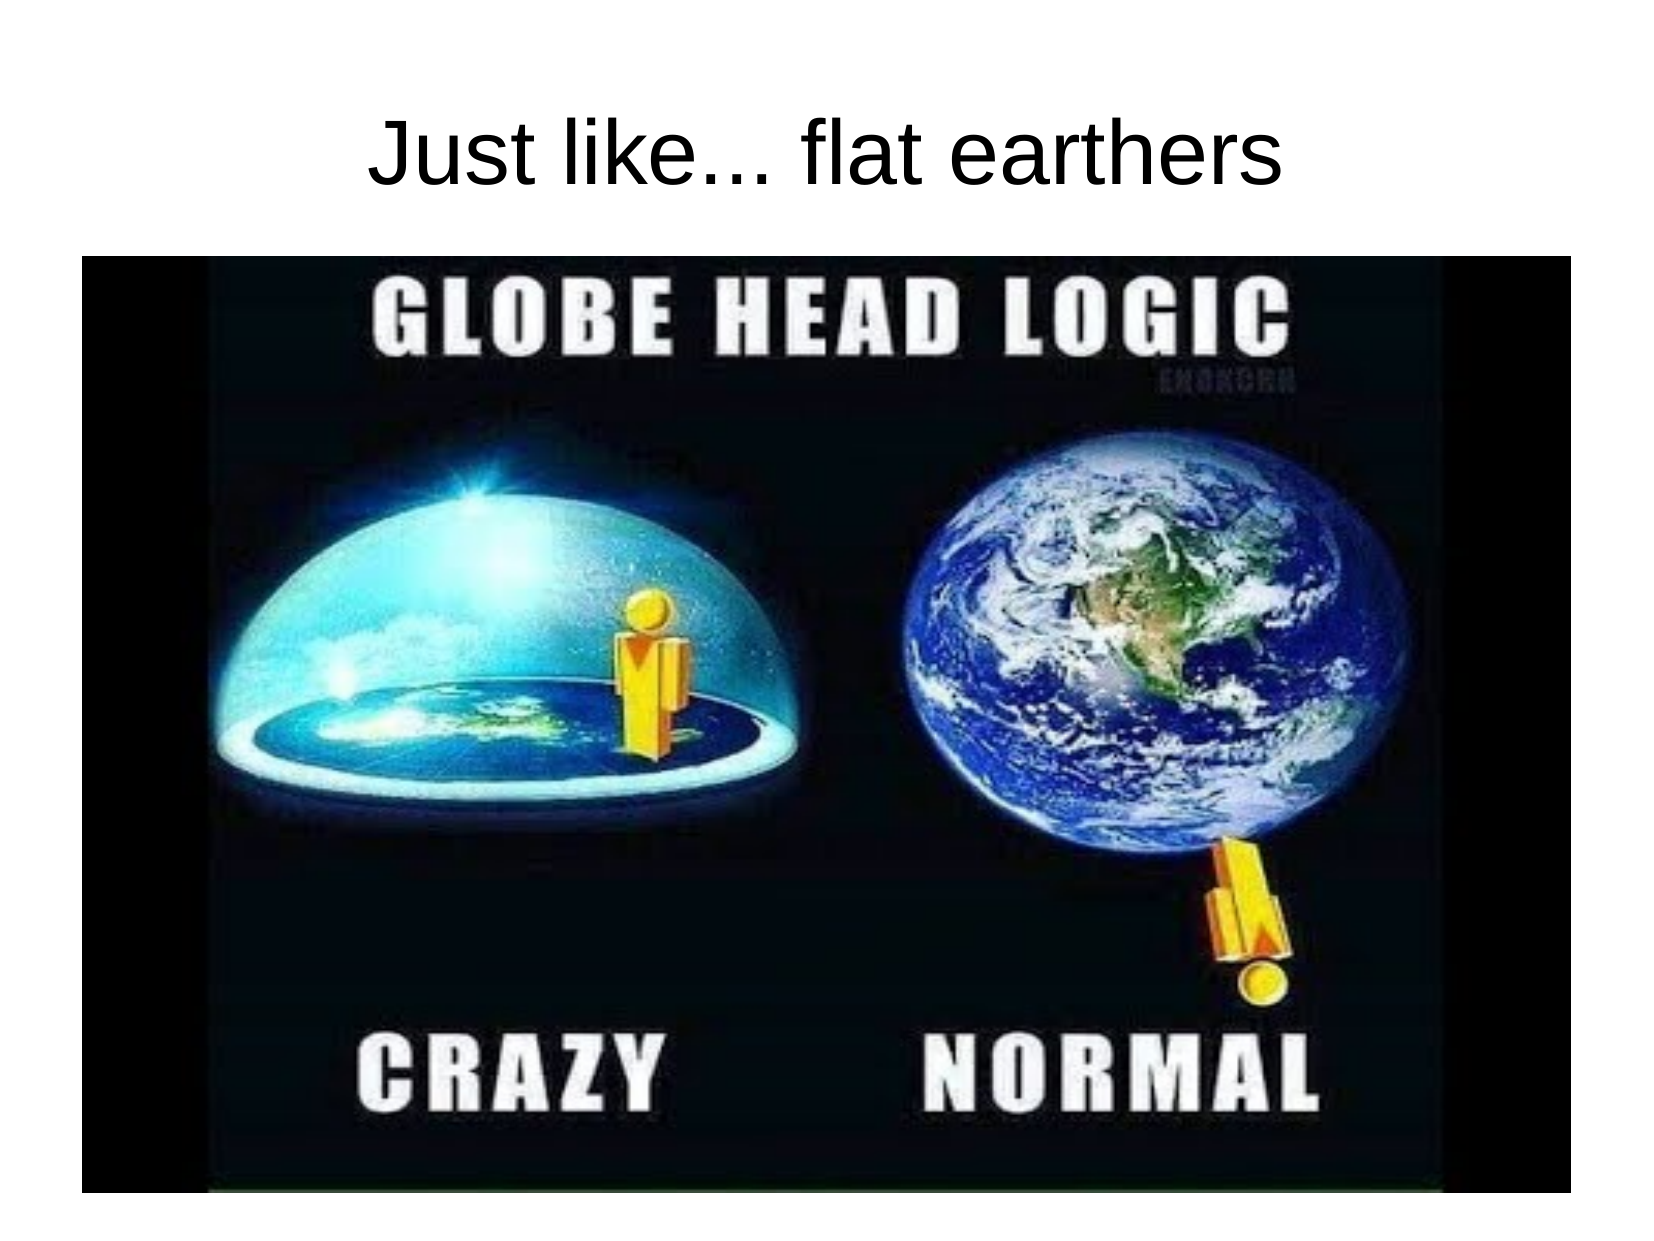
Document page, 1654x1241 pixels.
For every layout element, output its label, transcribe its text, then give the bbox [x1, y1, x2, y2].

picture [82, 256, 1571, 1193]
title Just like... flat earthers [82, 49, 1571, 256]
